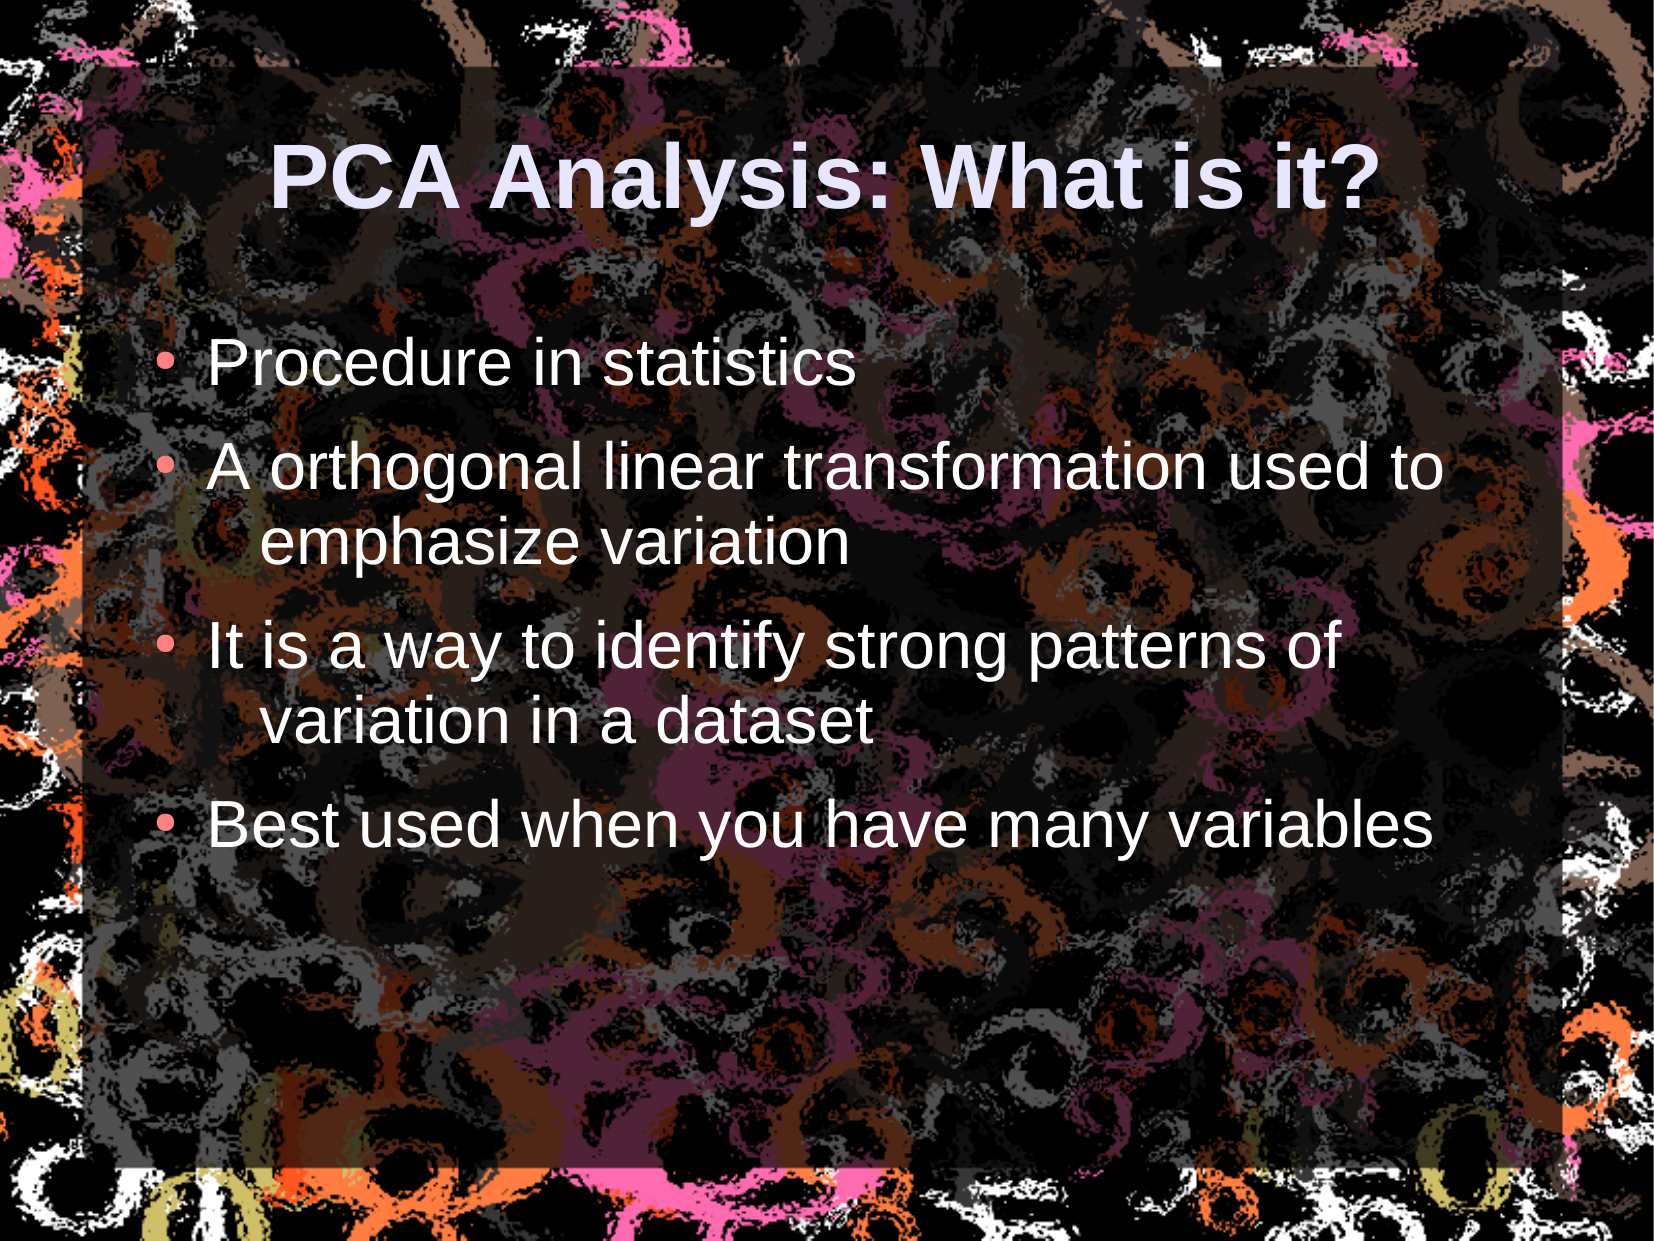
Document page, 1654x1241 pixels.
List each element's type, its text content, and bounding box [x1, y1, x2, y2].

picture [0, 0, 1654, 1241]
list Procedure in statistics A orthogonal linear transformation used to emphasize variation It is a way to identify strong patterns of variation in a dataset Best used when you have many variables [118, 324, 1512, 1001]
title PCA Analysis: What is it? [82, 80, 1571, 273]
